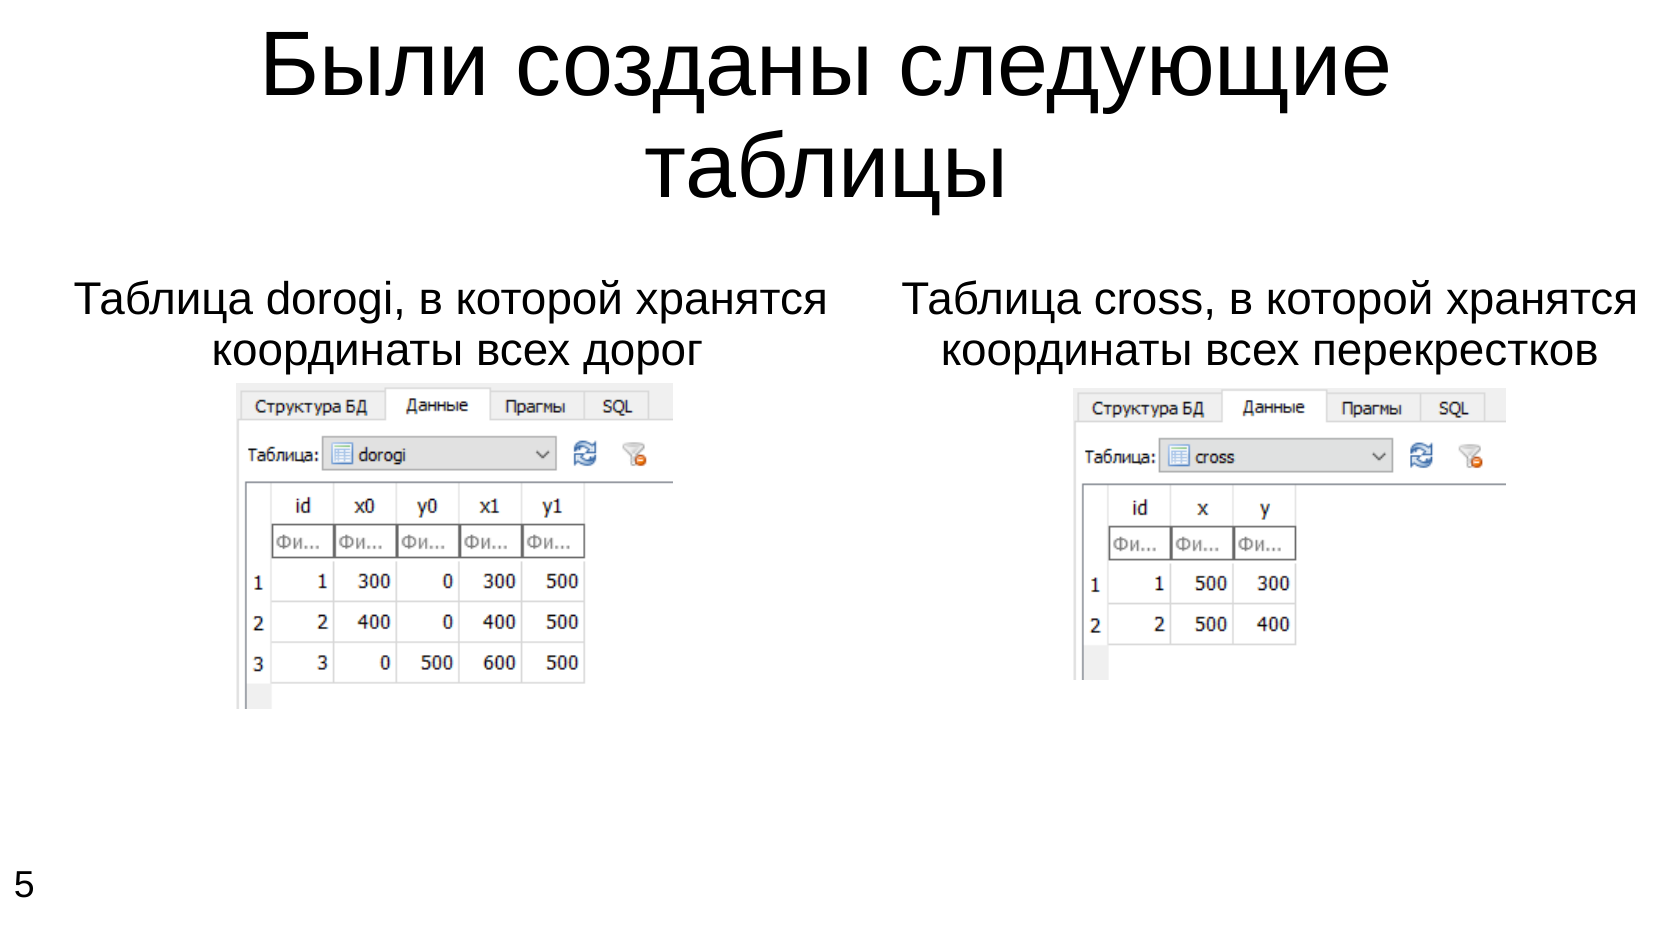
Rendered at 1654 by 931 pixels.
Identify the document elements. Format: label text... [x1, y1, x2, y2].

text_box Таблица dorogi, в которой хранятся координаты всех дорог [58, 265, 857, 384]
text_box Таблица cross, в которой хранятся координаты всех перекрестков [886, 265, 1654, 384]
title Были созданы следующие таблицы [82, 12, 1571, 218]
picture [236, 384, 673, 709]
picture [1073, 388, 1506, 680]
text_box <номер> [0, 856, 562, 927]
